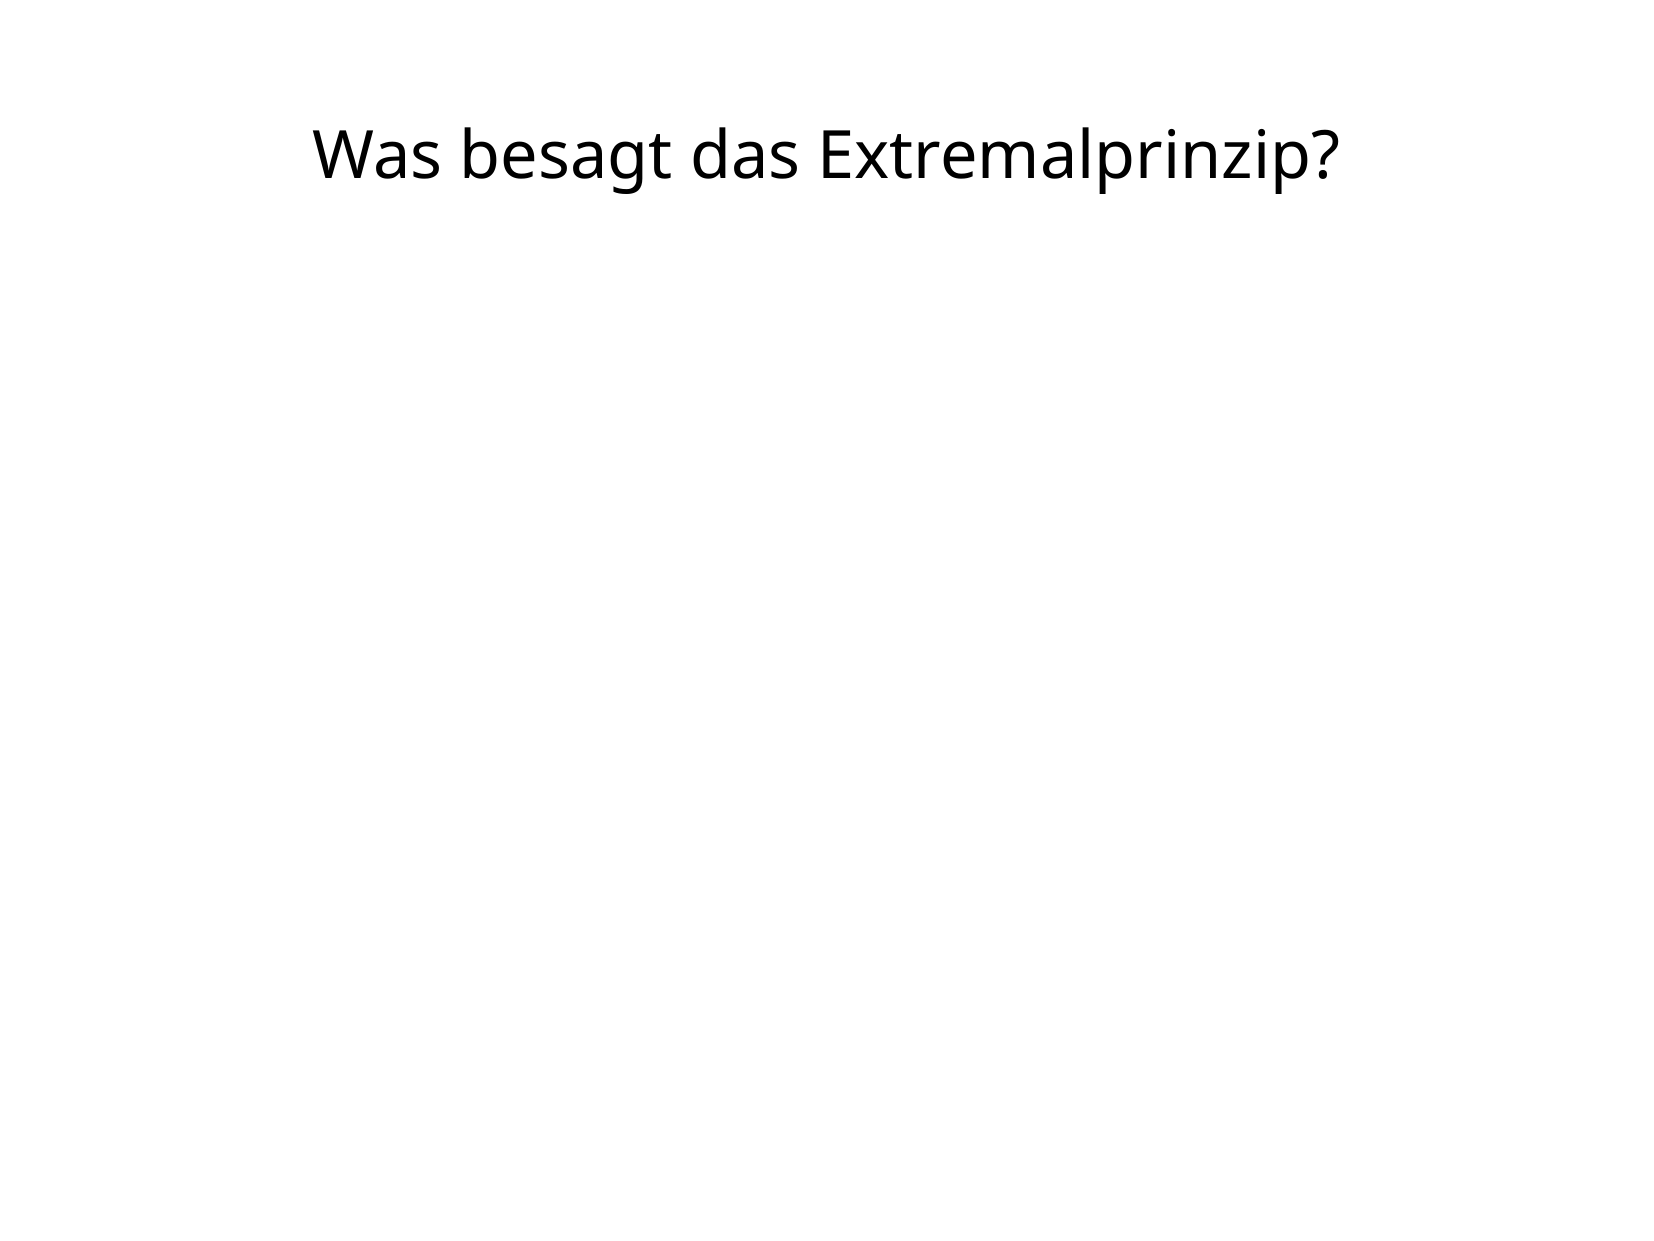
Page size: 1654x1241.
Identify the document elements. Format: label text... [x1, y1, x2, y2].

title Was besagt das Extremalprinzip? [82, 49, 1571, 257]
